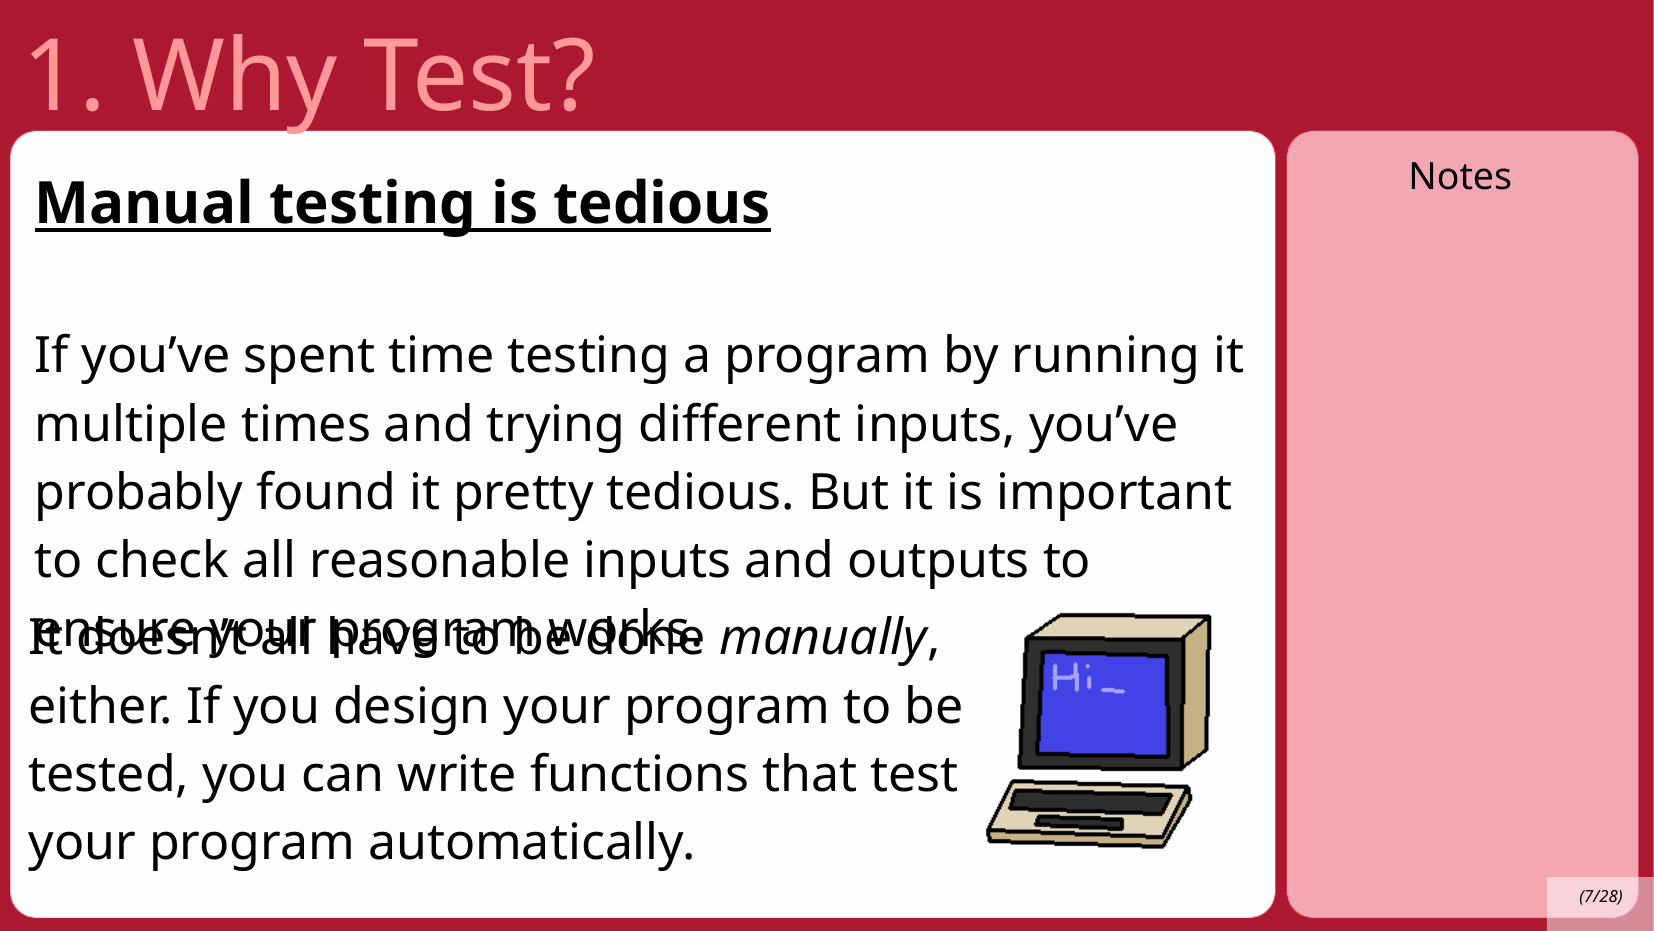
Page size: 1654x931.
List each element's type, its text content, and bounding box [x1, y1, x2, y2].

text_box It doesn’t all have to be done manually, either. If you design your program to be tested, you can write functions that test your program automatically. [28, 601, 971, 887]
text_box Notes [1290, 141, 1631, 199]
picture [0, 0, 1654, 931]
title 1. Why Test? [22, 7, 1511, 136]
text_box (<number>/28) [1546, 877, 1654, 931]
text_box Manual testing is tedious If you’ve spent time testing a program by running it multiple times and trying different inputs, you’ve probably found it pretty tedious. But it is important to check all reasonable inputs and outputs to ensure your program works. [34, 160, 1248, 572]
